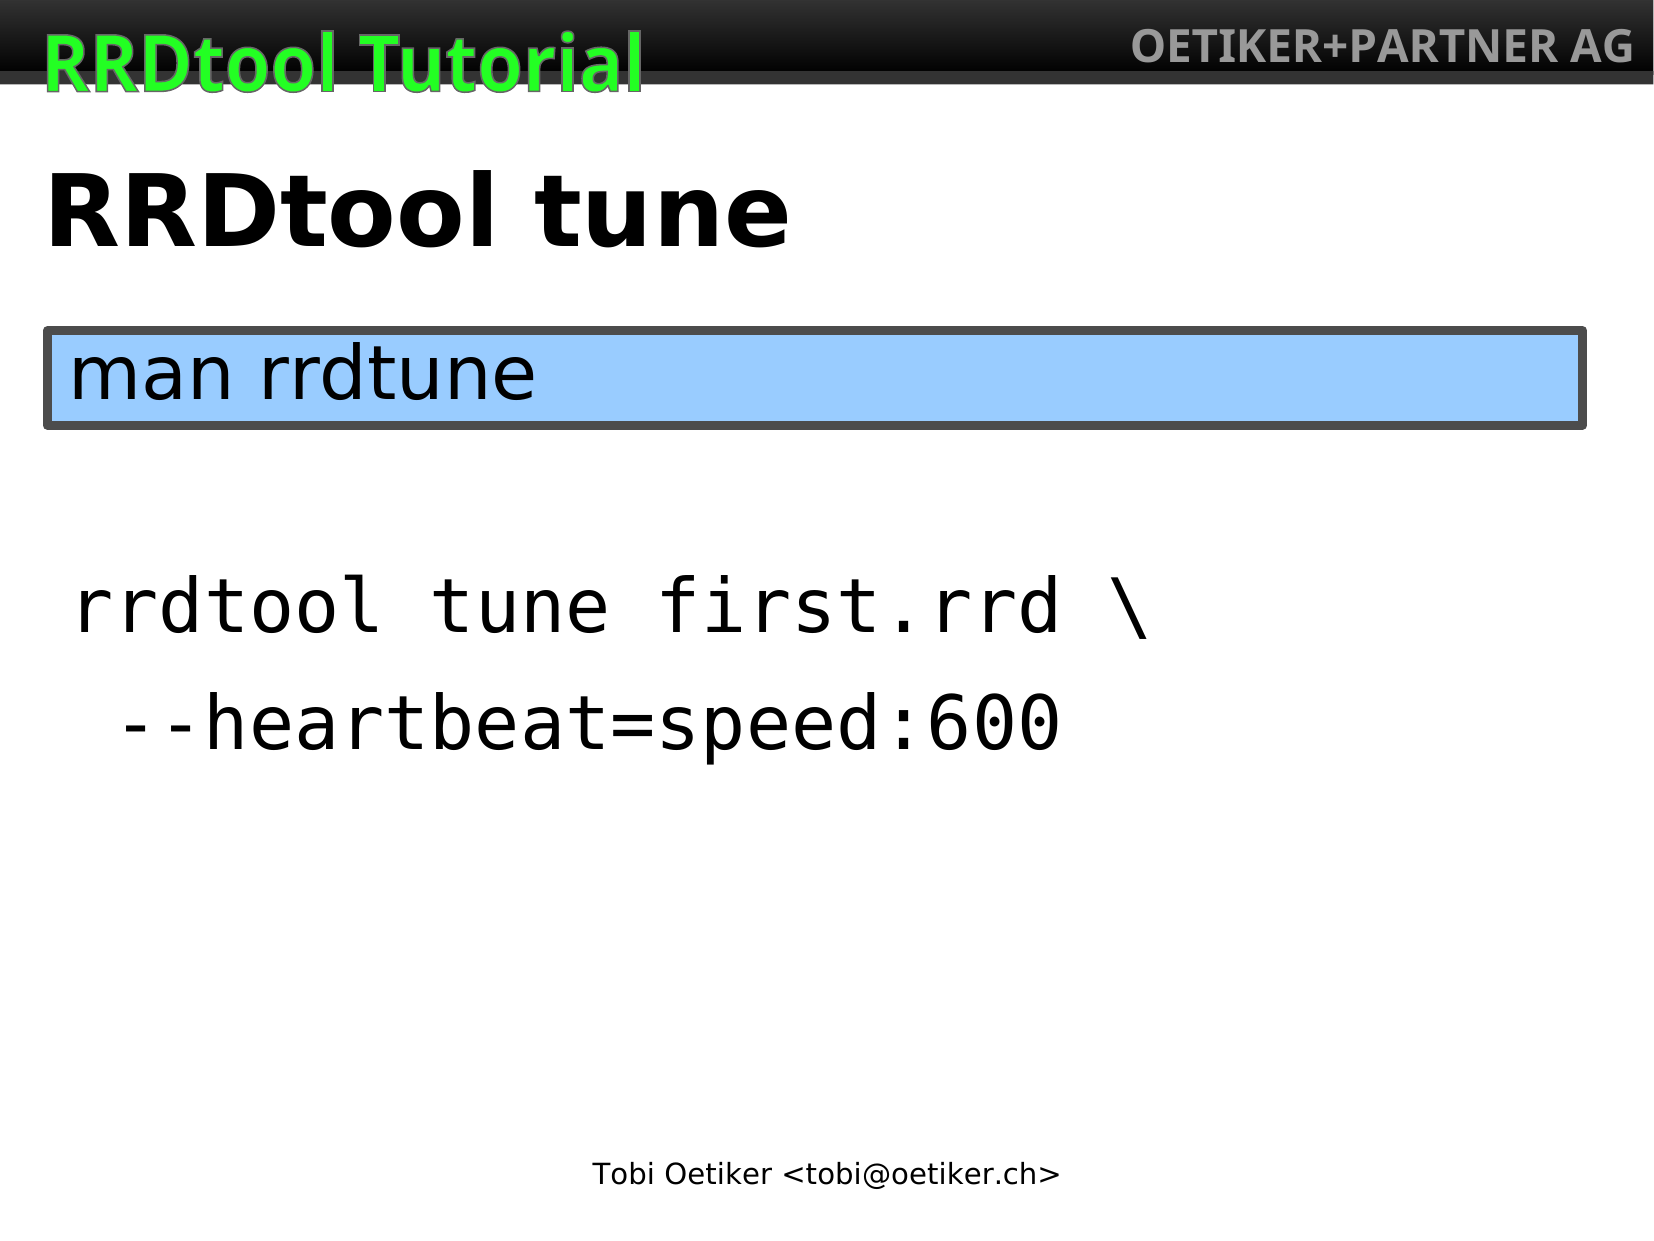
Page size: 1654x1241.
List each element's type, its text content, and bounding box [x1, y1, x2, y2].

text_box [1571, 330, 1583, 426]
list man rrdtune rrdtool tune first.rrd \ --heartbeat=speed:600 [50, 329, 1571, 1099]
title RRDtool tune [43, 137, 1582, 287]
